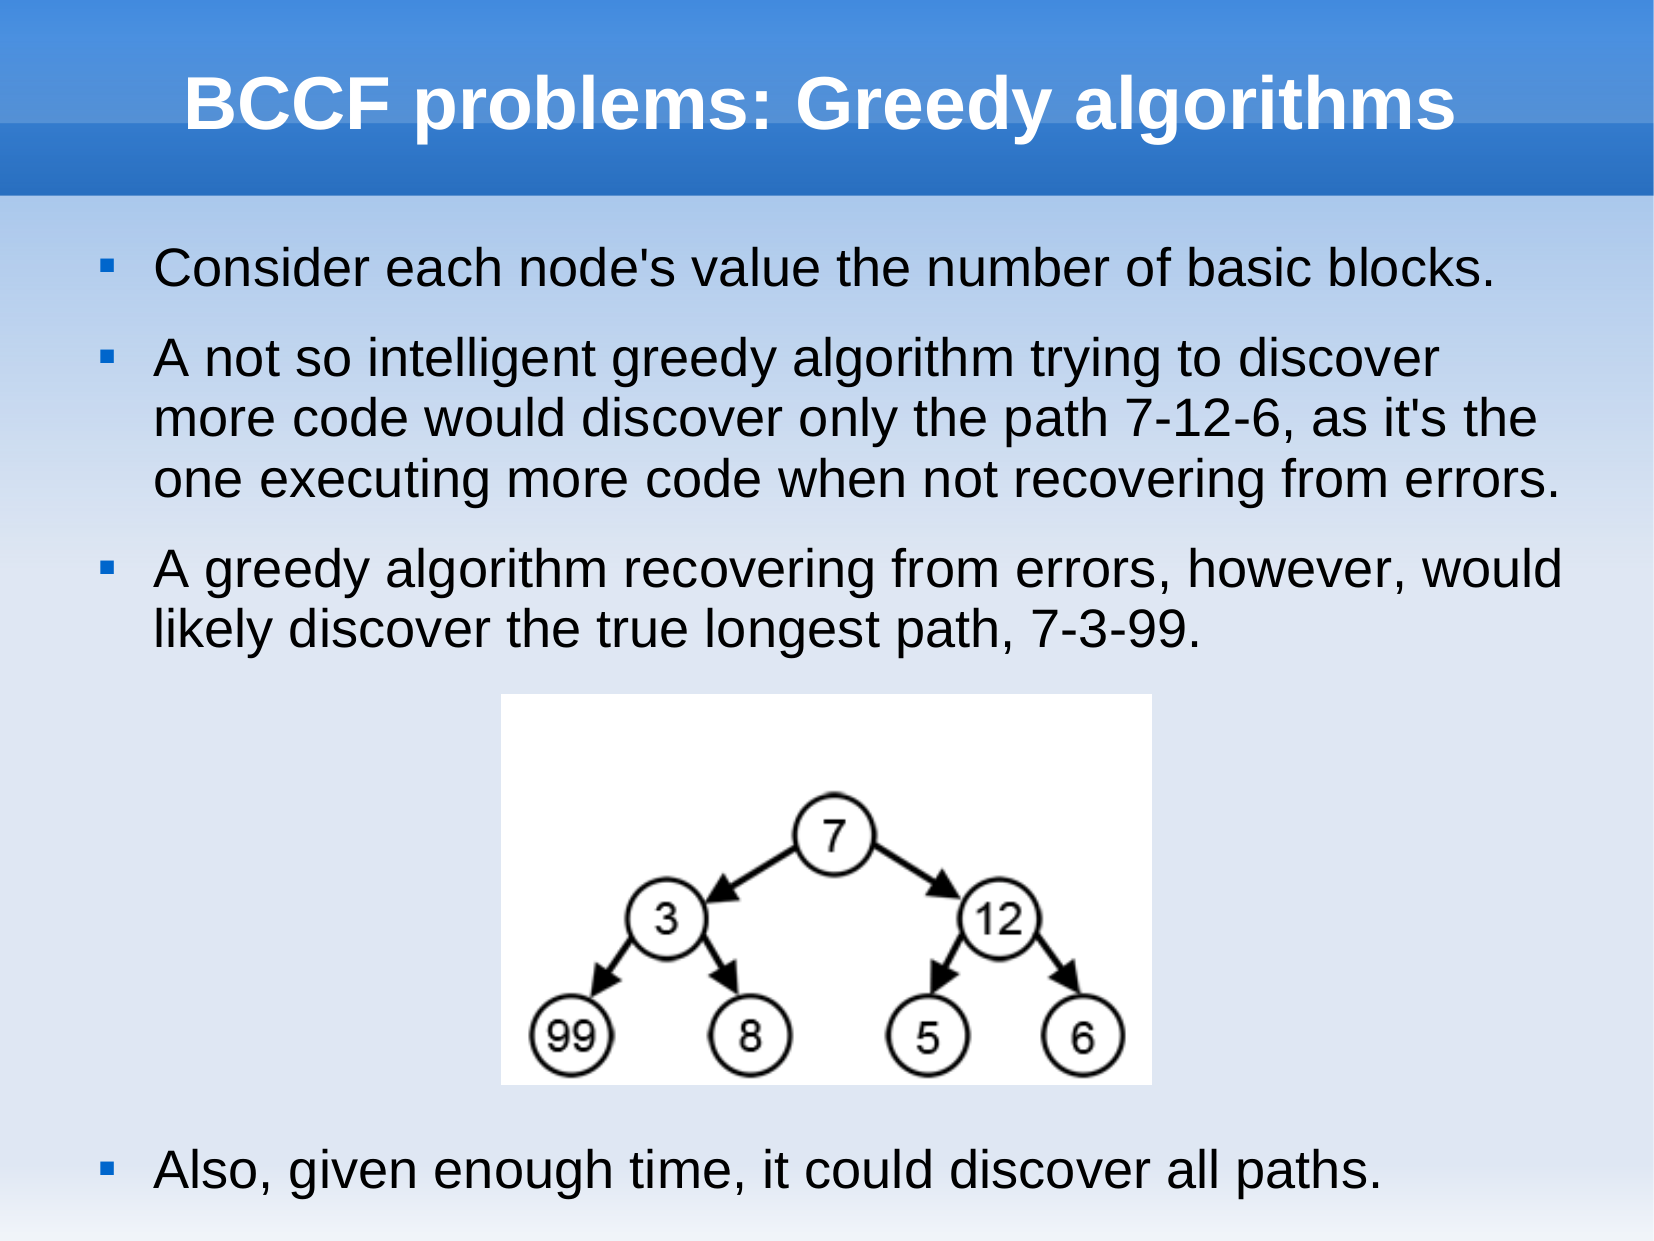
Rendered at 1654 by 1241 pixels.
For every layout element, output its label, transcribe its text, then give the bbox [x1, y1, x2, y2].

picture [0, 0, 1654, 1241]
list Consider each node's value the number of basic blocks. A not so intelligent greedy algorithm trying to discover more code would discover only the path 7-12-6, as it's the one executing more code when not recovering from errors. A greedy algorithm recovering from errors, however, would likely discover the true longest path, 7-3-99. Also, given enough time, it could discover all paths. [82, 237, 1571, 1200]
title BCCF problems: Greedy algorithms [76, 0, 1565, 208]
